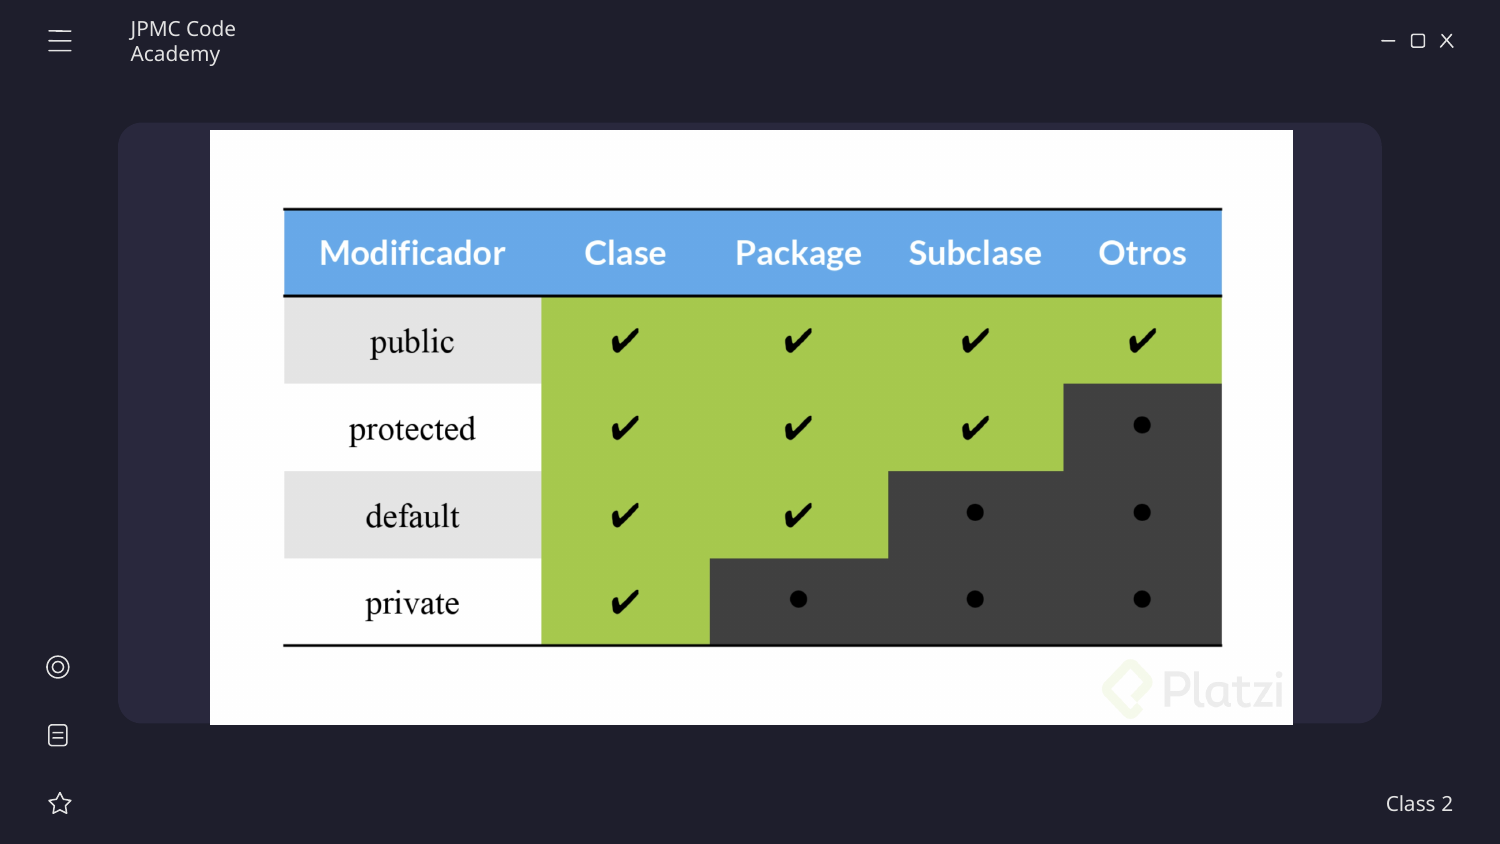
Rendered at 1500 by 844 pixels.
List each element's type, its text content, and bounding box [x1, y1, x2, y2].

subtitle Class 2 [1278, 780, 1453, 826]
picture [210, 130, 1293, 725]
subtitle JPMC Code Academy [130, 18, 306, 64]
